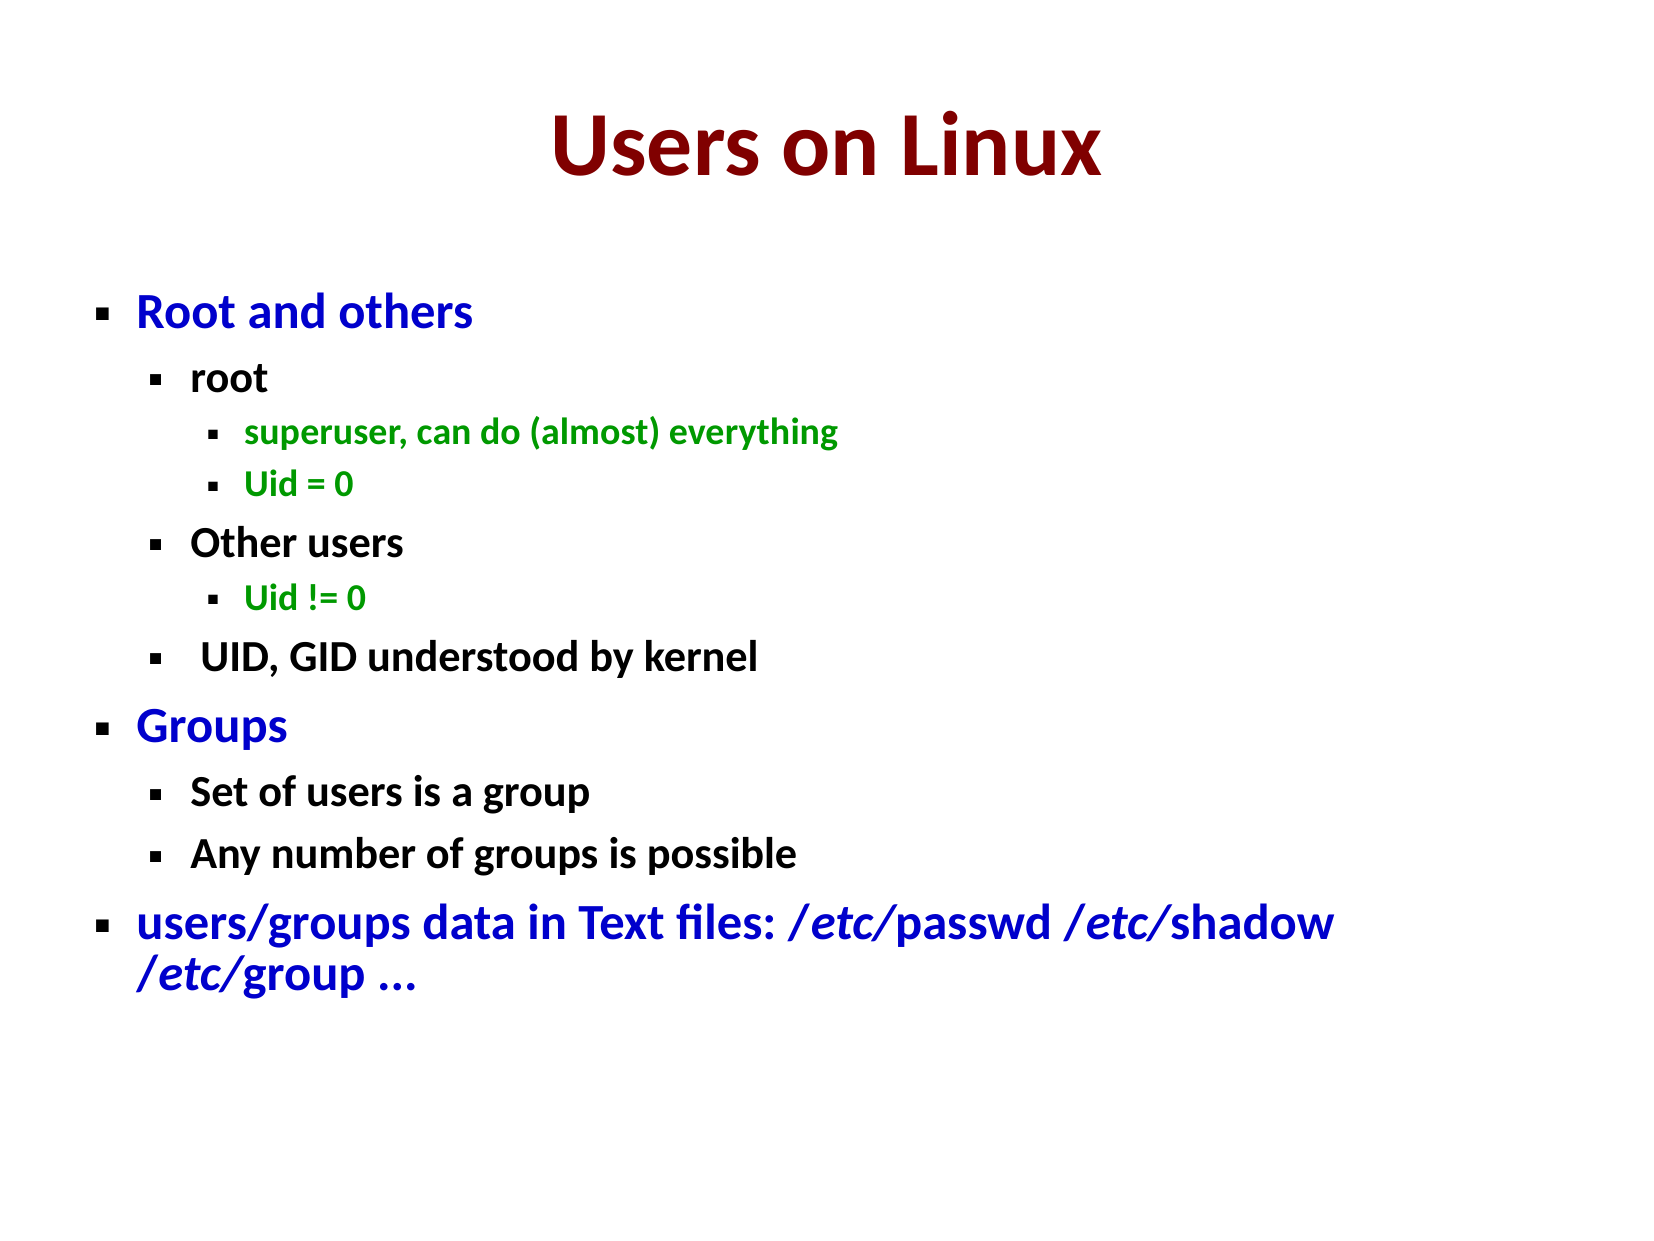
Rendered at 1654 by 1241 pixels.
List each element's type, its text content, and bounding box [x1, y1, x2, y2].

title Users on Linux [82, 49, 1571, 257]
list Root and others root superuser, can do (almost) everything Uid = 0 Other users Uid != 0 UID, GID understood by kernel Groups Set of users is a group Any number of groups is possible users/groups data in Text files: /etc/passwd /etc/shadow /etc/group ... [82, 290, 1571, 1010]
